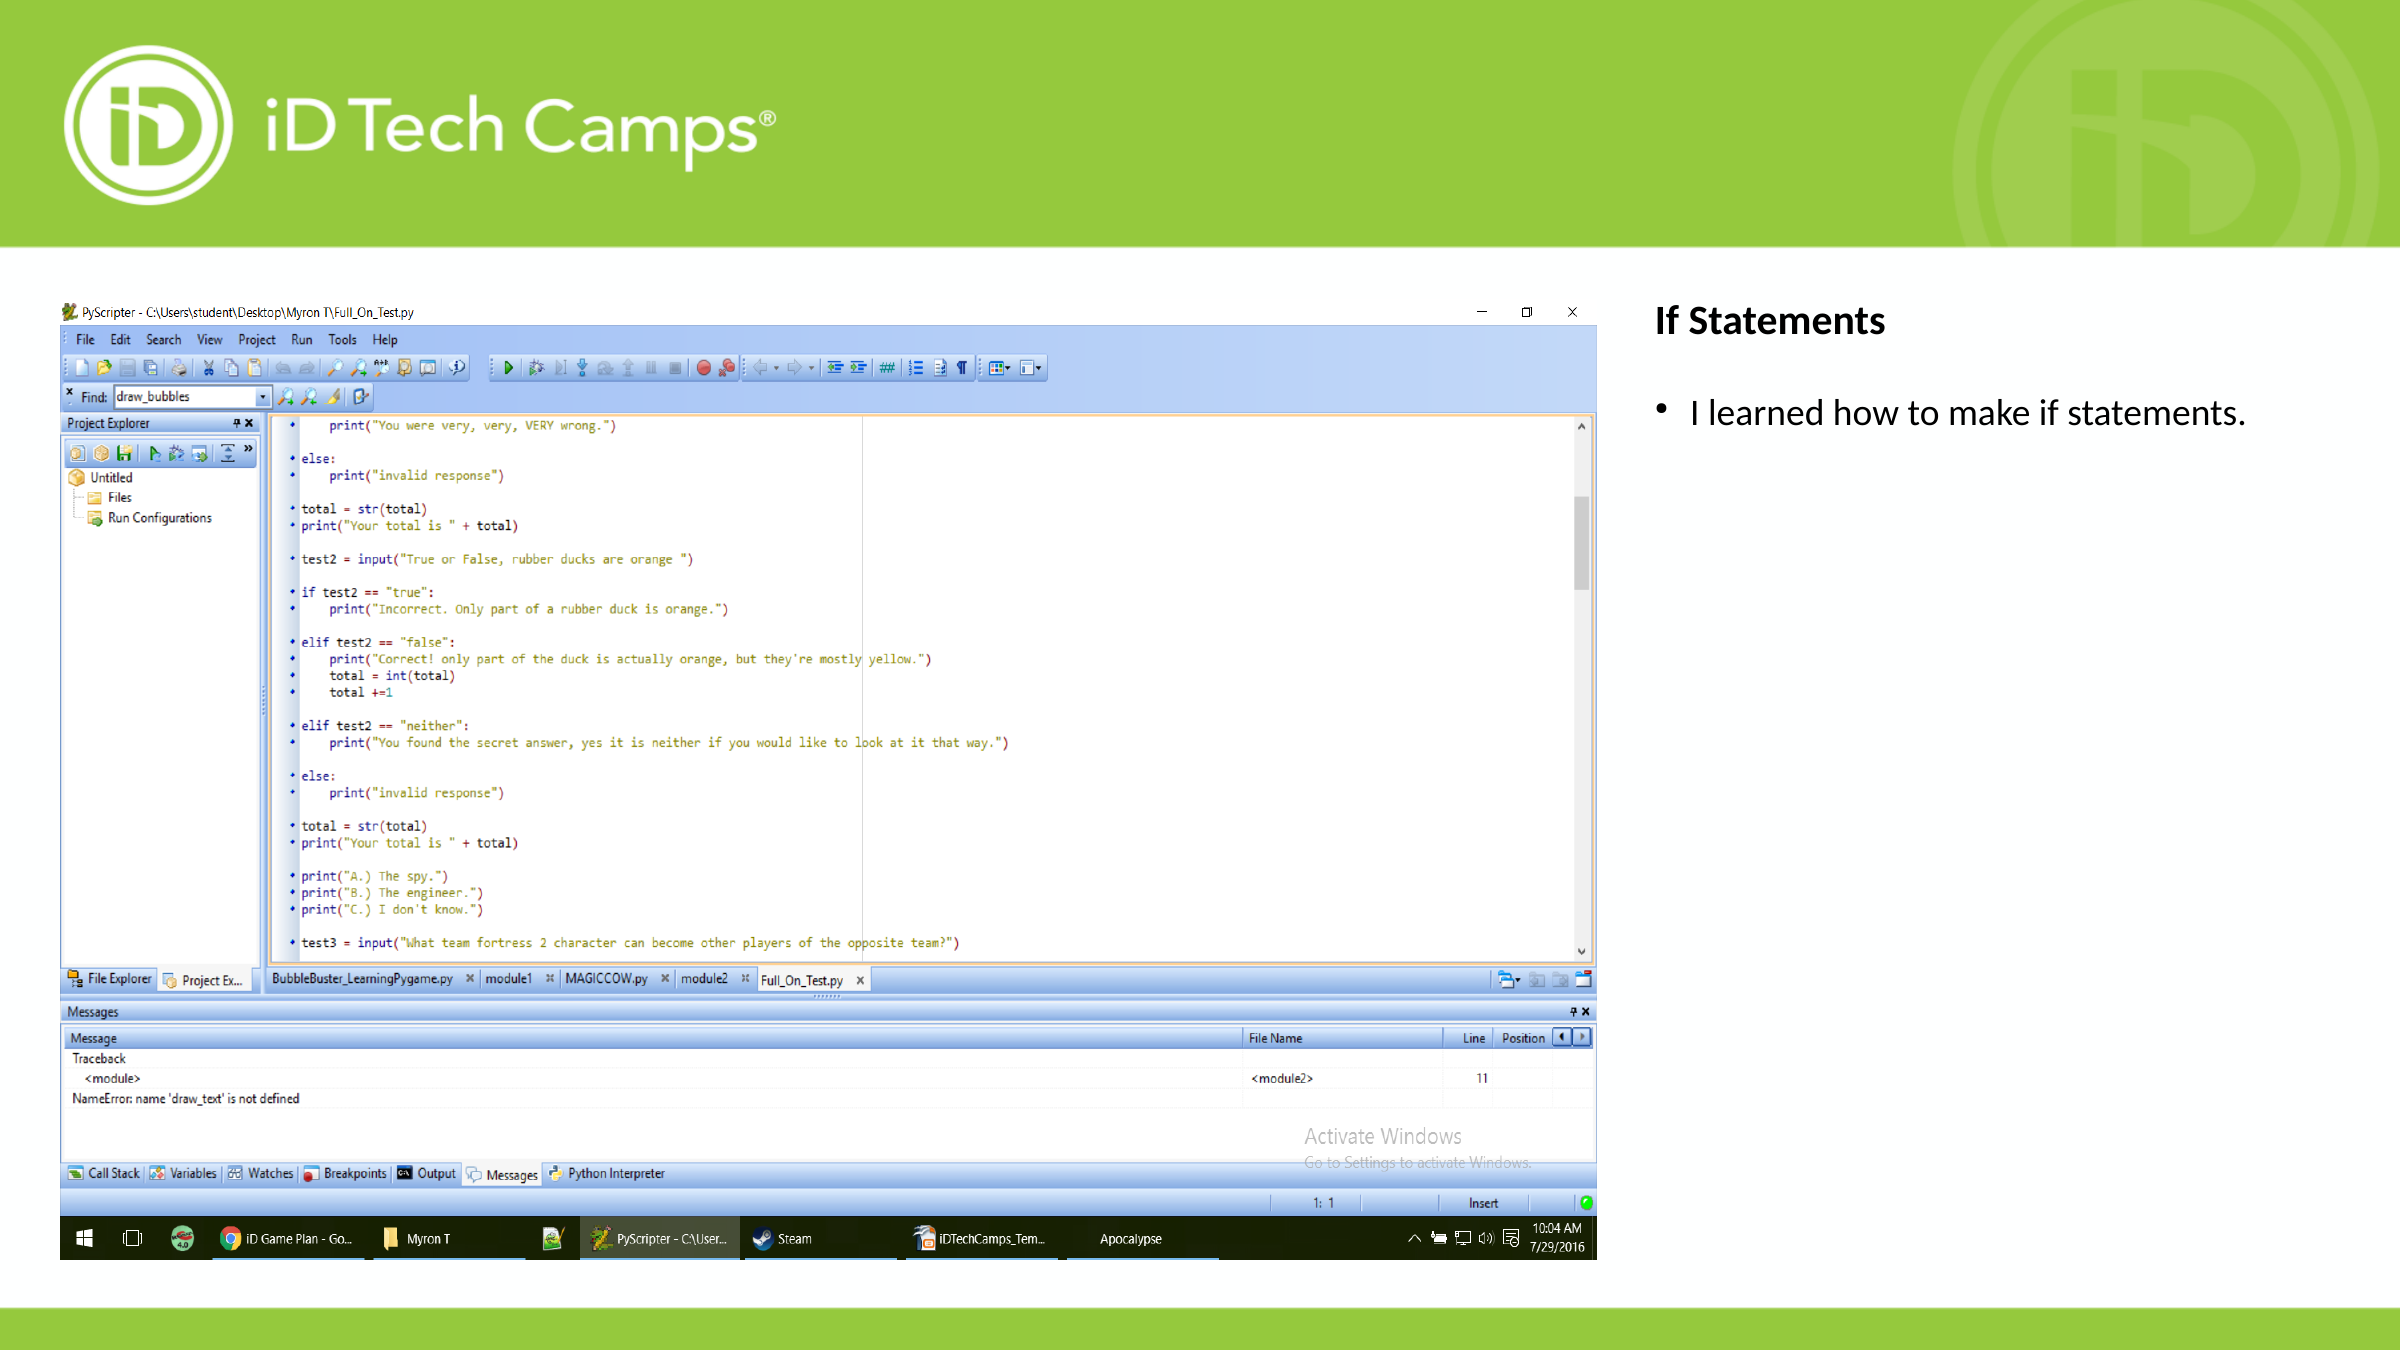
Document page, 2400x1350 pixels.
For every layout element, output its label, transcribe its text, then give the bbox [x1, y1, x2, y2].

picture [0, 0, 2400, 1350]
text_box If Statements I learned how to make if statements. [1640, 285, 2360, 545]
